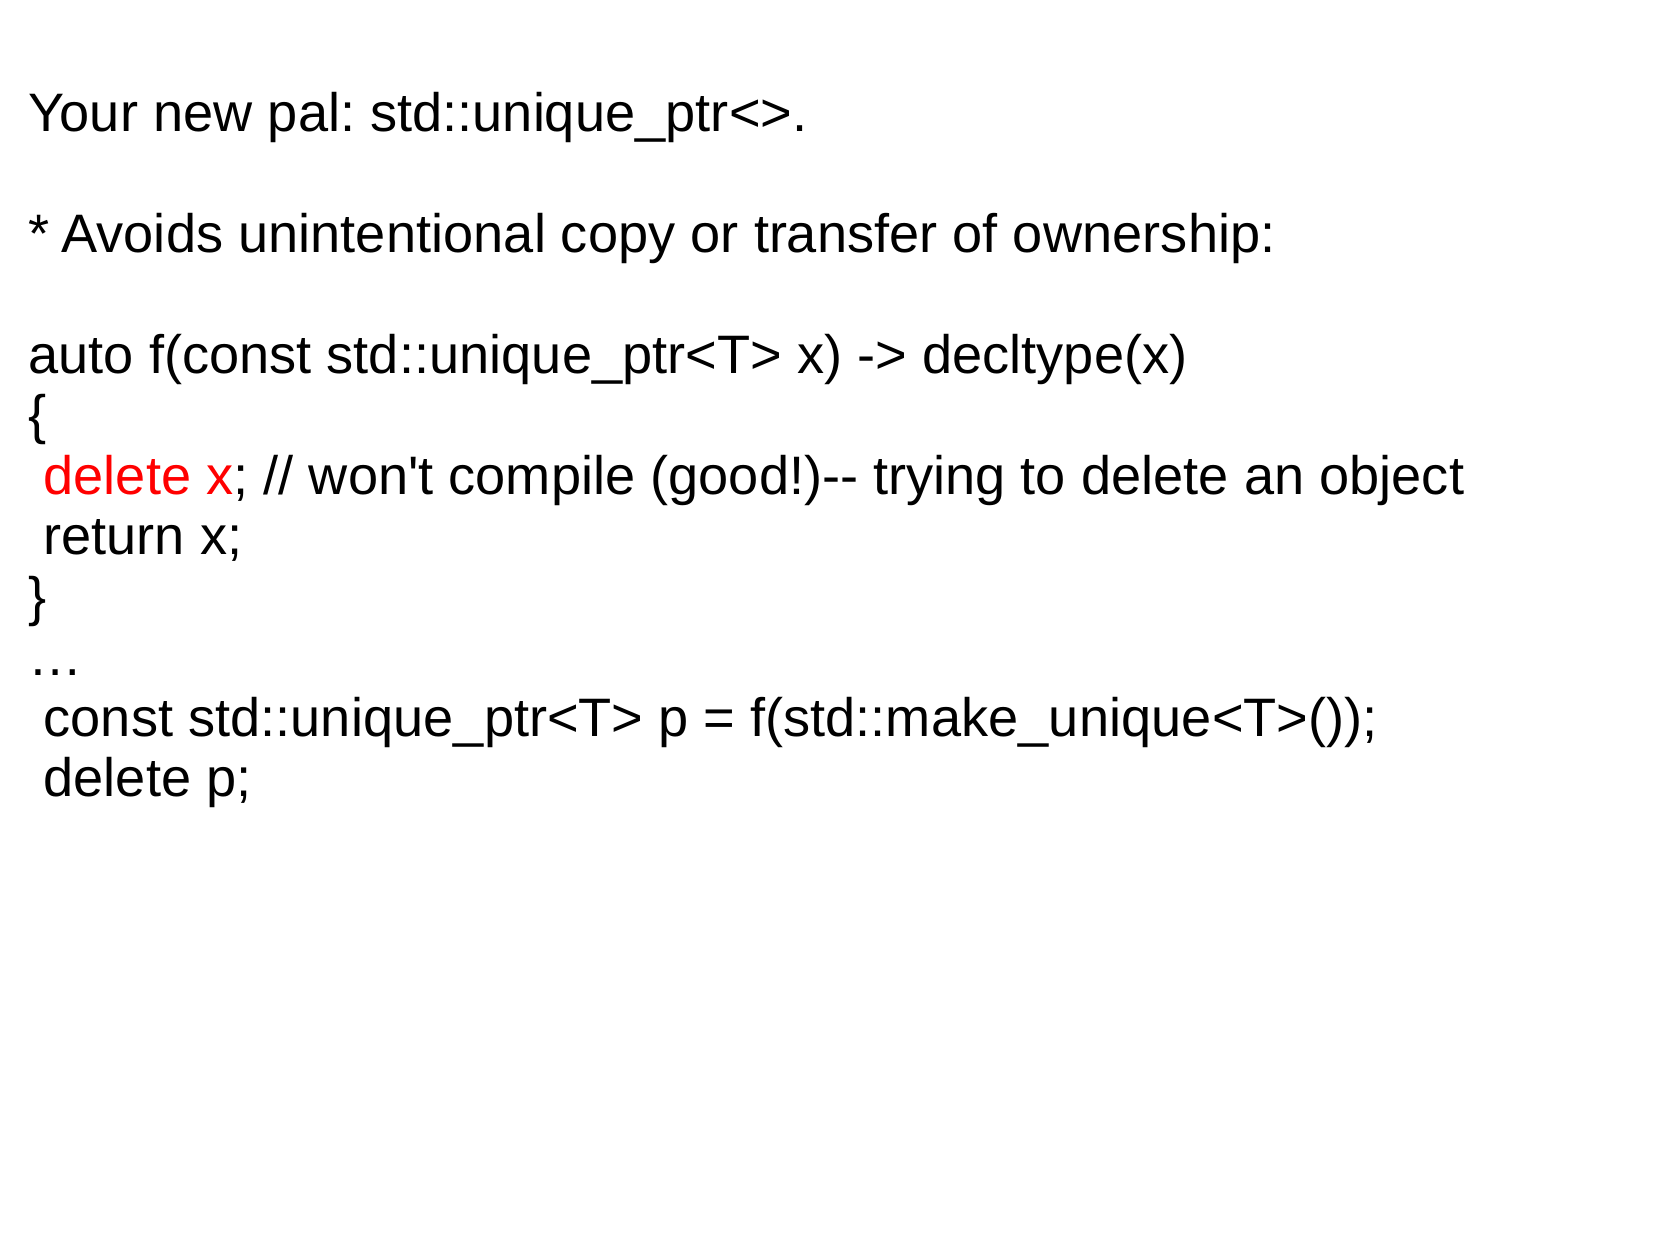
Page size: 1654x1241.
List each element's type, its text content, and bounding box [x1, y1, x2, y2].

text_box Your new pal: std::unique_ptr<>. * Avoids unintentional copy or transfer of ownership: auto f(const std::unique_ptr<T> x) -> decltype(x) { delete x; // won't compile (good!)-- trying to delete an object return x; } … const std::unique_ptr<T> p = f(std::make_unique<T>()); delete p; [13, 74, 1481, 937]
